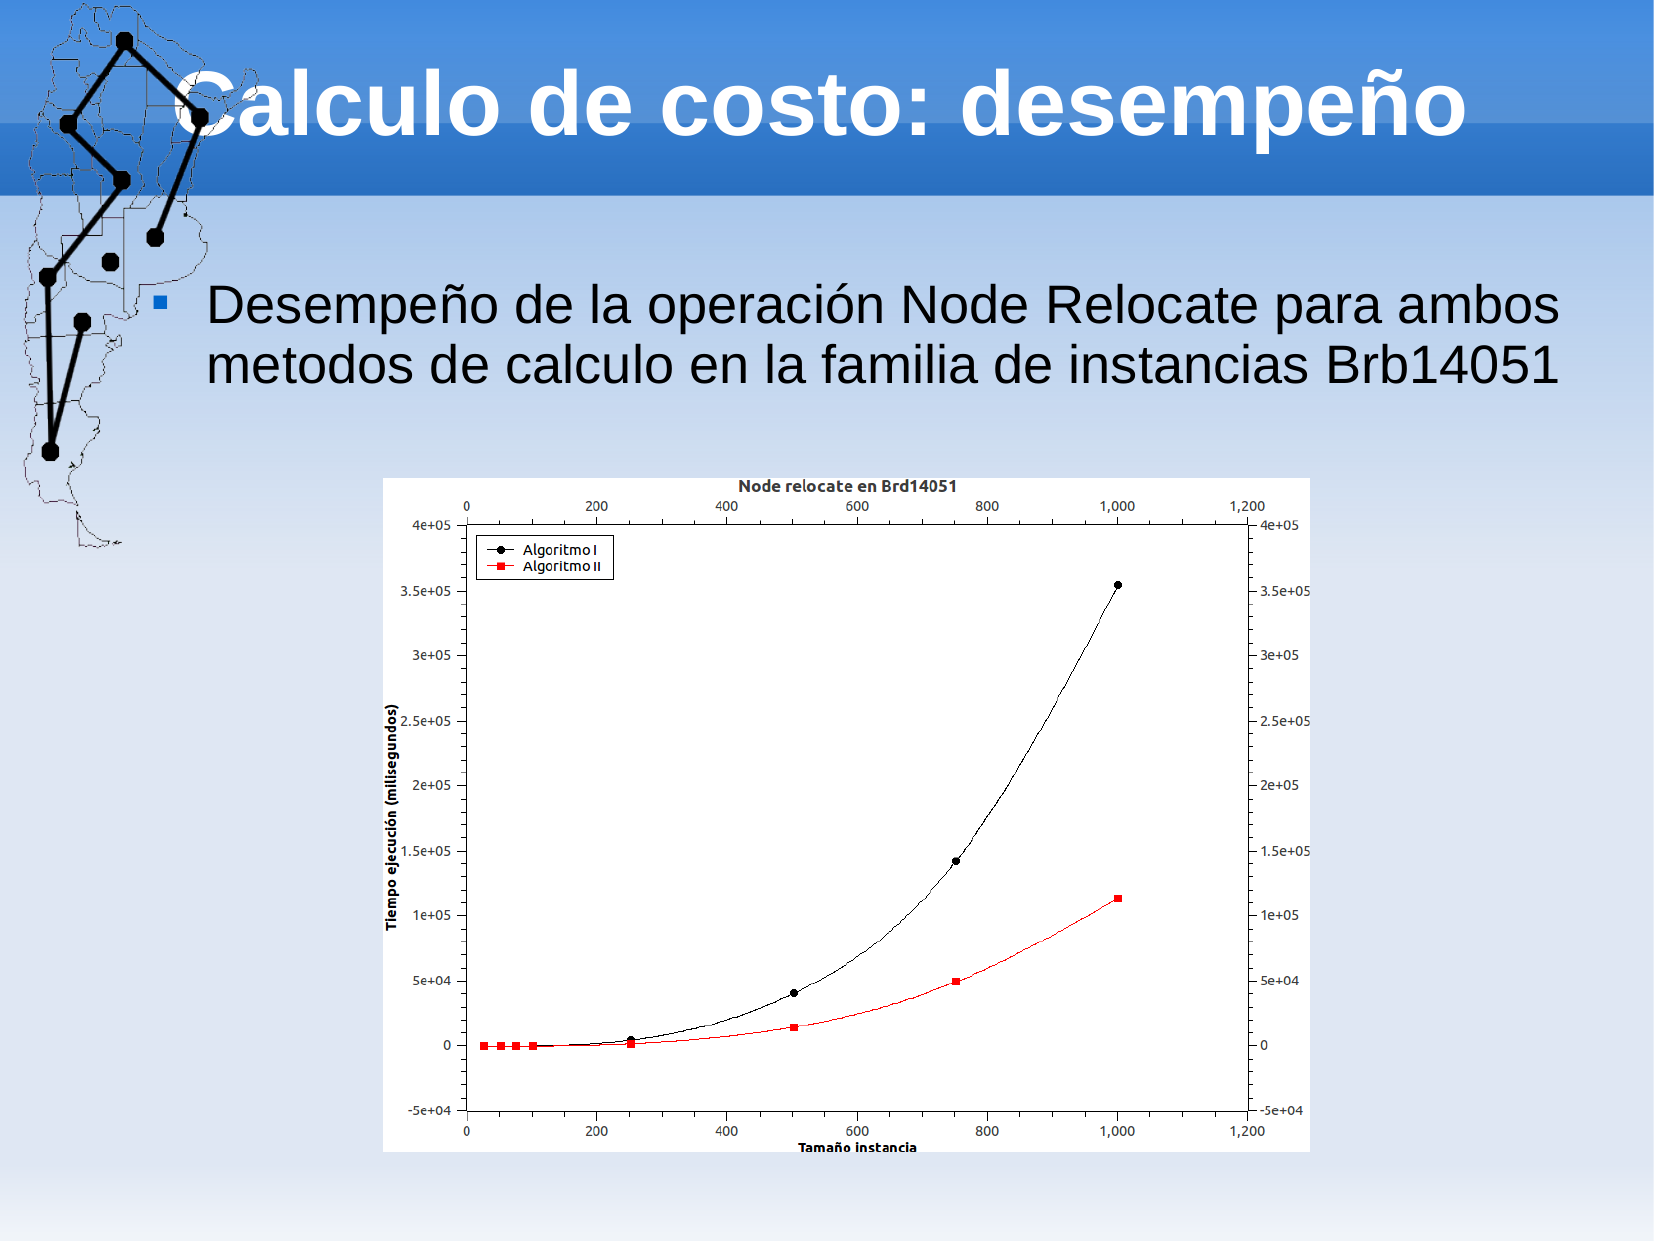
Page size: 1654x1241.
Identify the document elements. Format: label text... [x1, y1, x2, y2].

title Calculo de costo: desempeño [296, 0, 1565, 208]
picture [0, 0, 1654, 1241]
list Desempeño de la operación Node Relocate para ambos metodos de calculo en la familia de instancias Brb14051 [135, 274, 1625, 1093]
